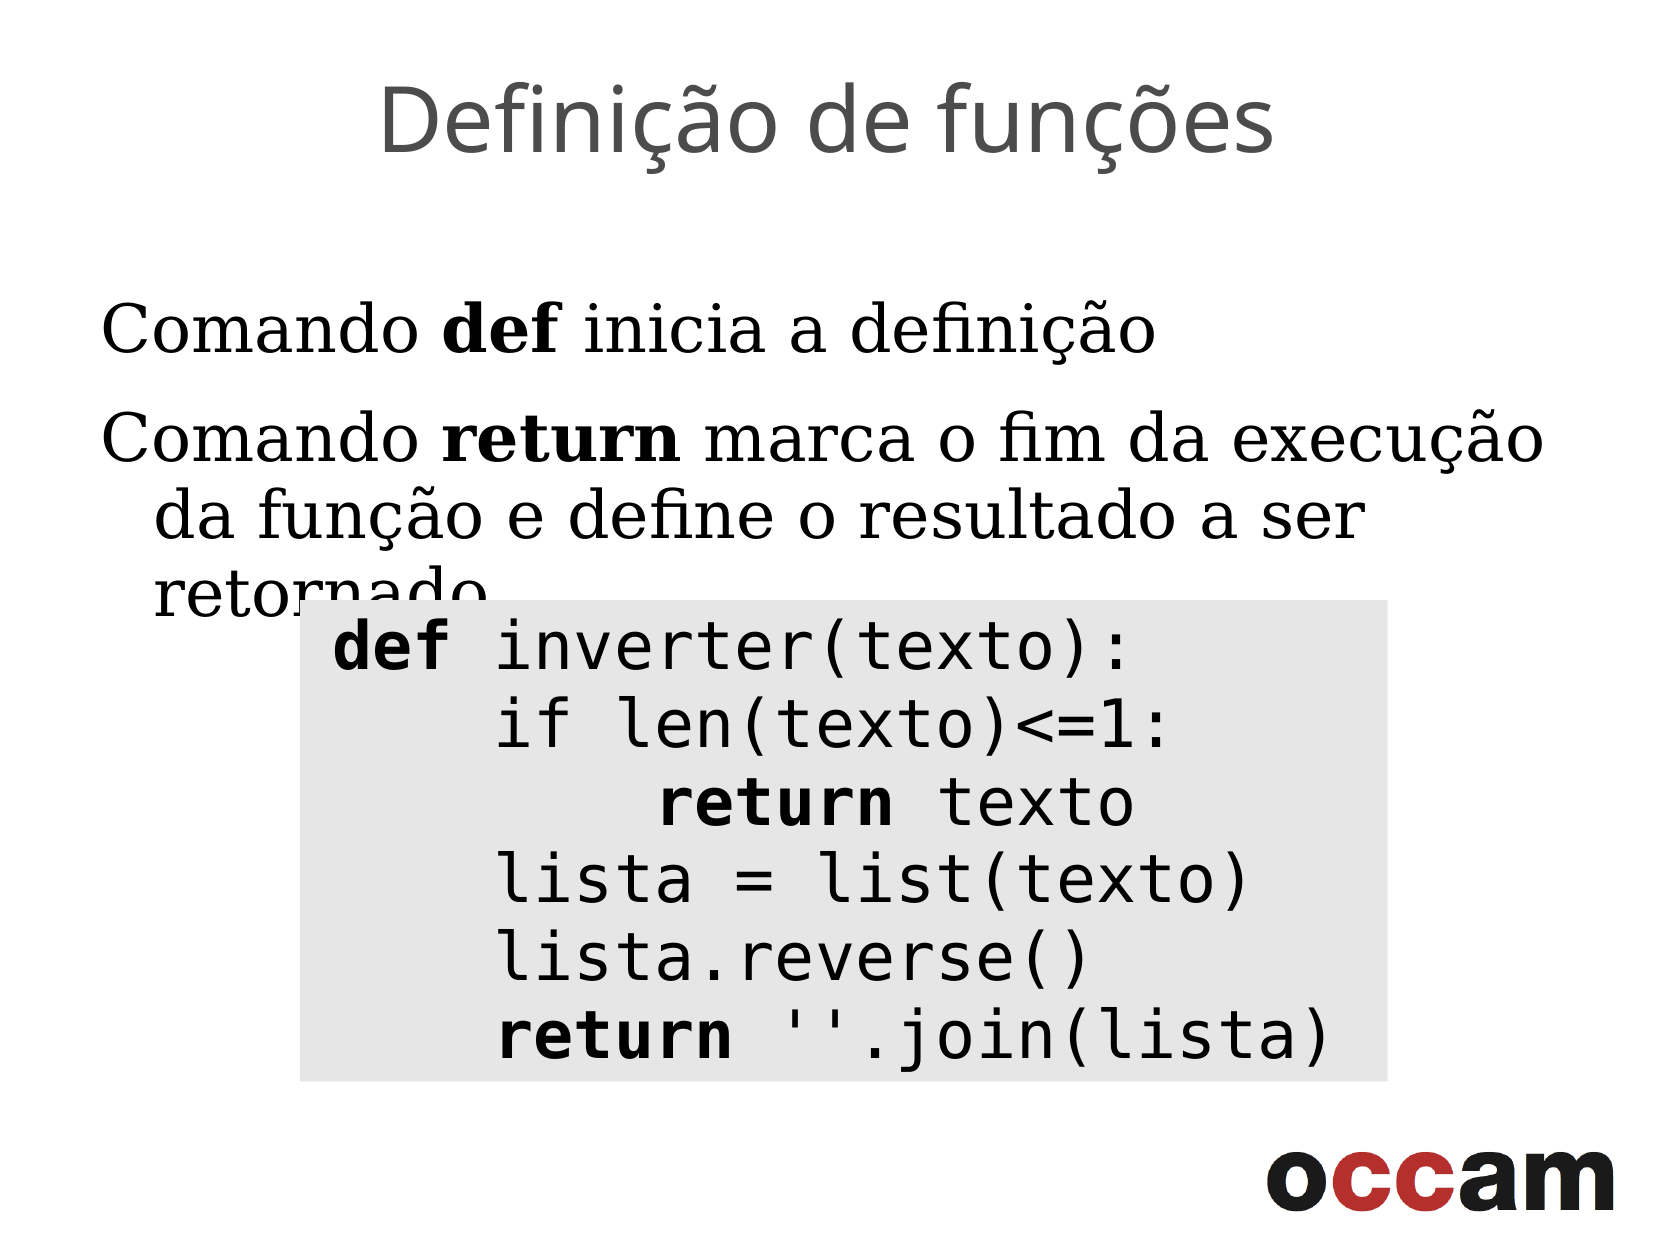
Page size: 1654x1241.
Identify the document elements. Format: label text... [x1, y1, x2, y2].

list Comando def inicia a definição Comando return marca o fim da execução da função e define o resultado a ser retornado [82, 290, 1571, 1109]
text_box def inverter(texto): if len(texto)<=1: return texto lista = list(texto) lista.reverse() return ''.join(lista) [300, 600, 1388, 1082]
picture [1237, 1122, 1643, 1241]
title Definição de funções [82, 13, 1571, 222]
